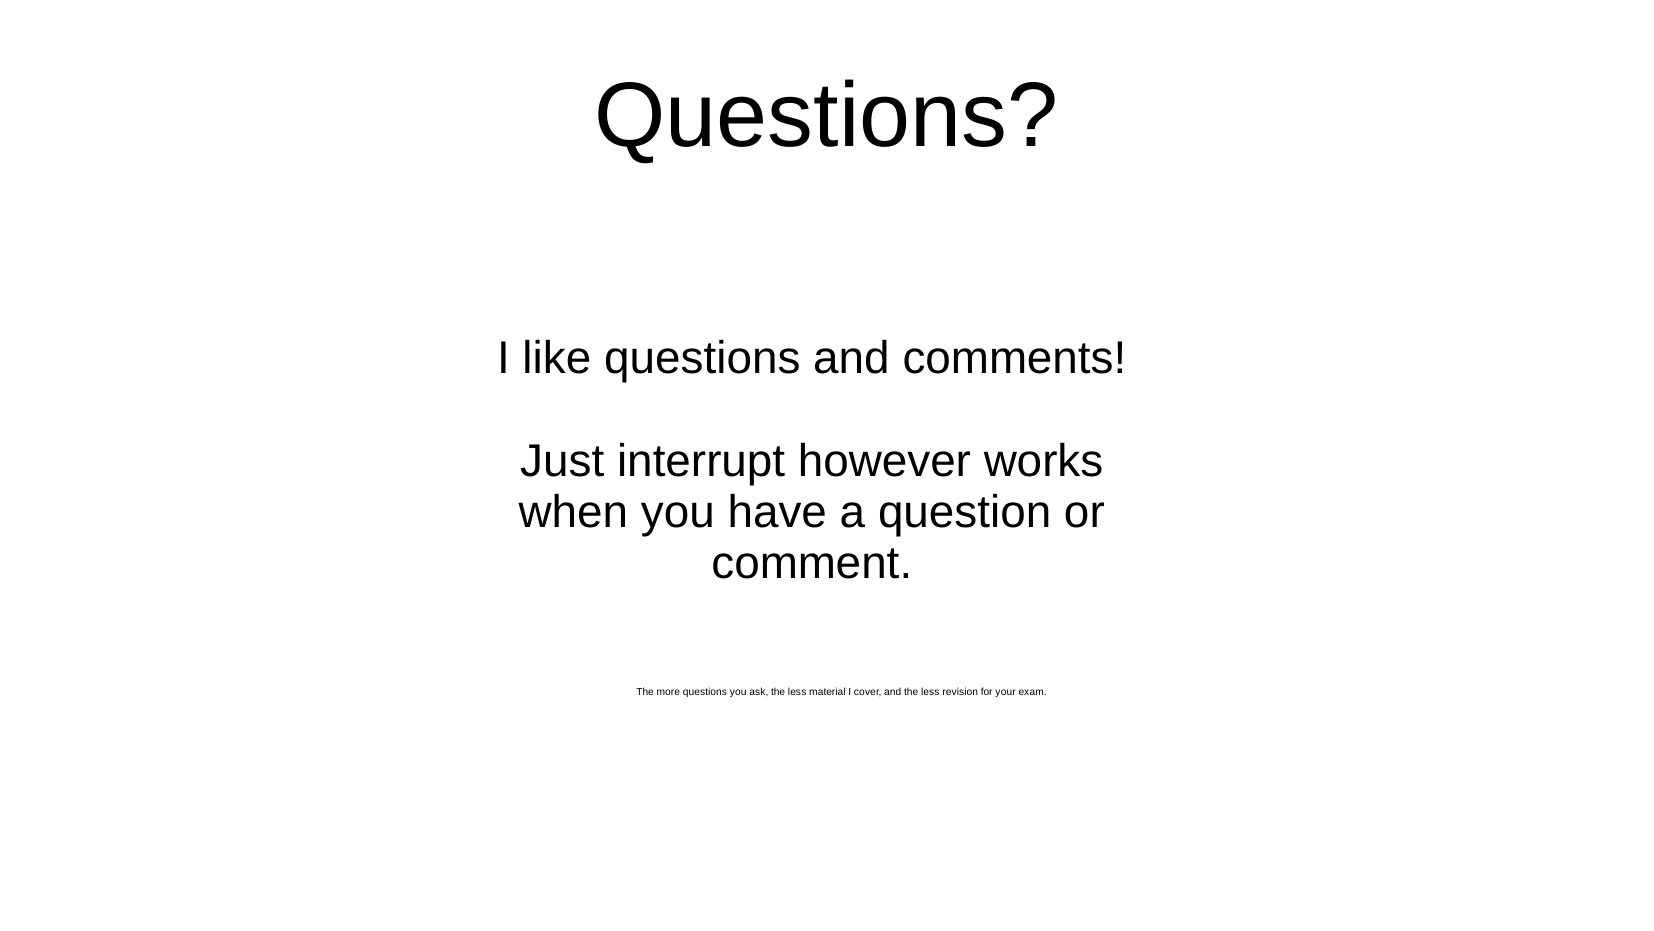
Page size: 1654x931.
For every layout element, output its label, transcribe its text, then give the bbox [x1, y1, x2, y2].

text_box The more questions you ask, the less material I cover, and the less revision for your exam. [206, 679, 1477, 706]
title Questions? [82, 37, 1571, 193]
text_box I like questions and comments! Just interrupt however works when you have a question or comment. [472, 324, 1152, 596]
